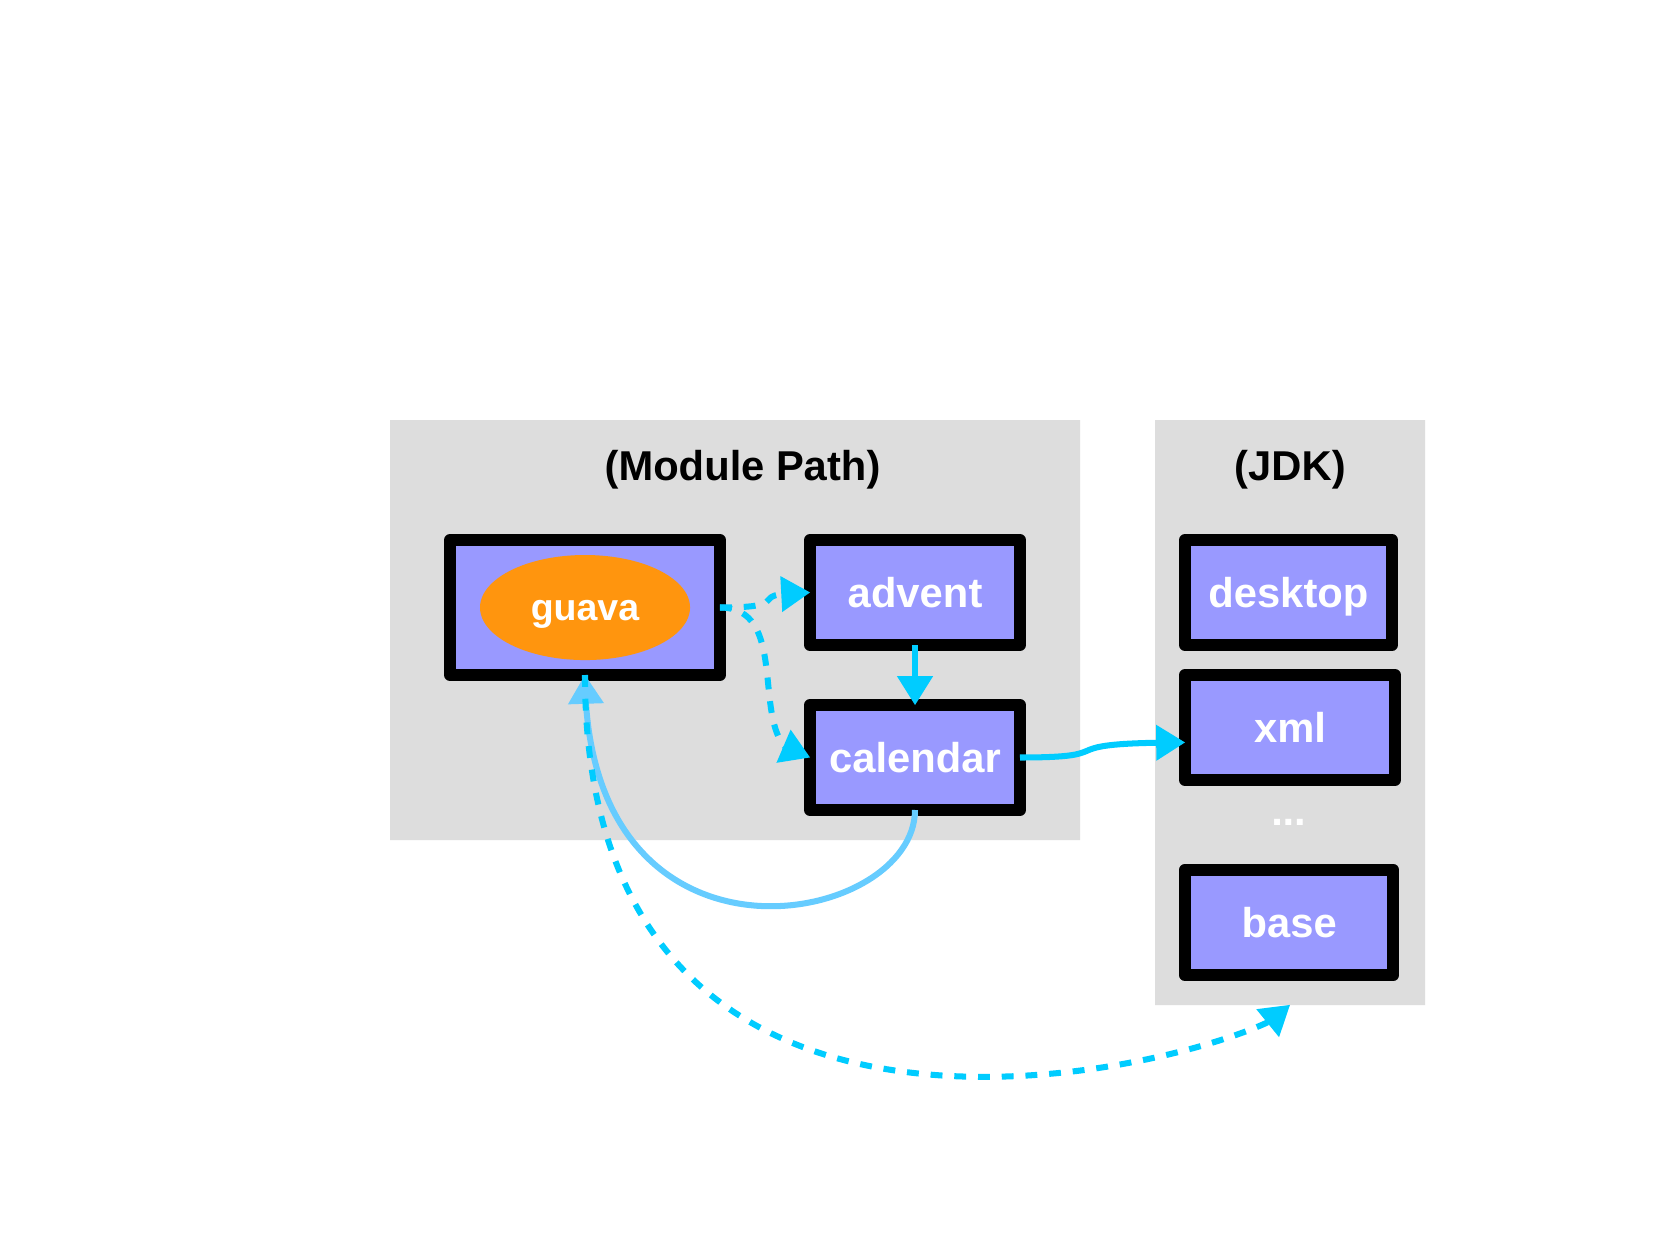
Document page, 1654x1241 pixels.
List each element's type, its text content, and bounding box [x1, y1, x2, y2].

text_box [910, 756, 1081, 841]
text_box calendar [810, 705, 1021, 811]
text_box (Module Path) [390, 435, 1096, 526]
text_box [1155, 420, 1426, 1006]
text_box guava [480, 555, 691, 661]
text_box [390, 526, 1081, 841]
text_box xml [1185, 675, 1396, 781]
text_box [390, 420, 1081, 435]
text_box desktop [1185, 541, 1393, 646]
text_box advent [810, 540, 1021, 646]
text_box ... [1183, 780, 1394, 886]
text_box (JDK) [1185, 435, 1396, 541]
text_box base [1184, 886, 1394, 976]
